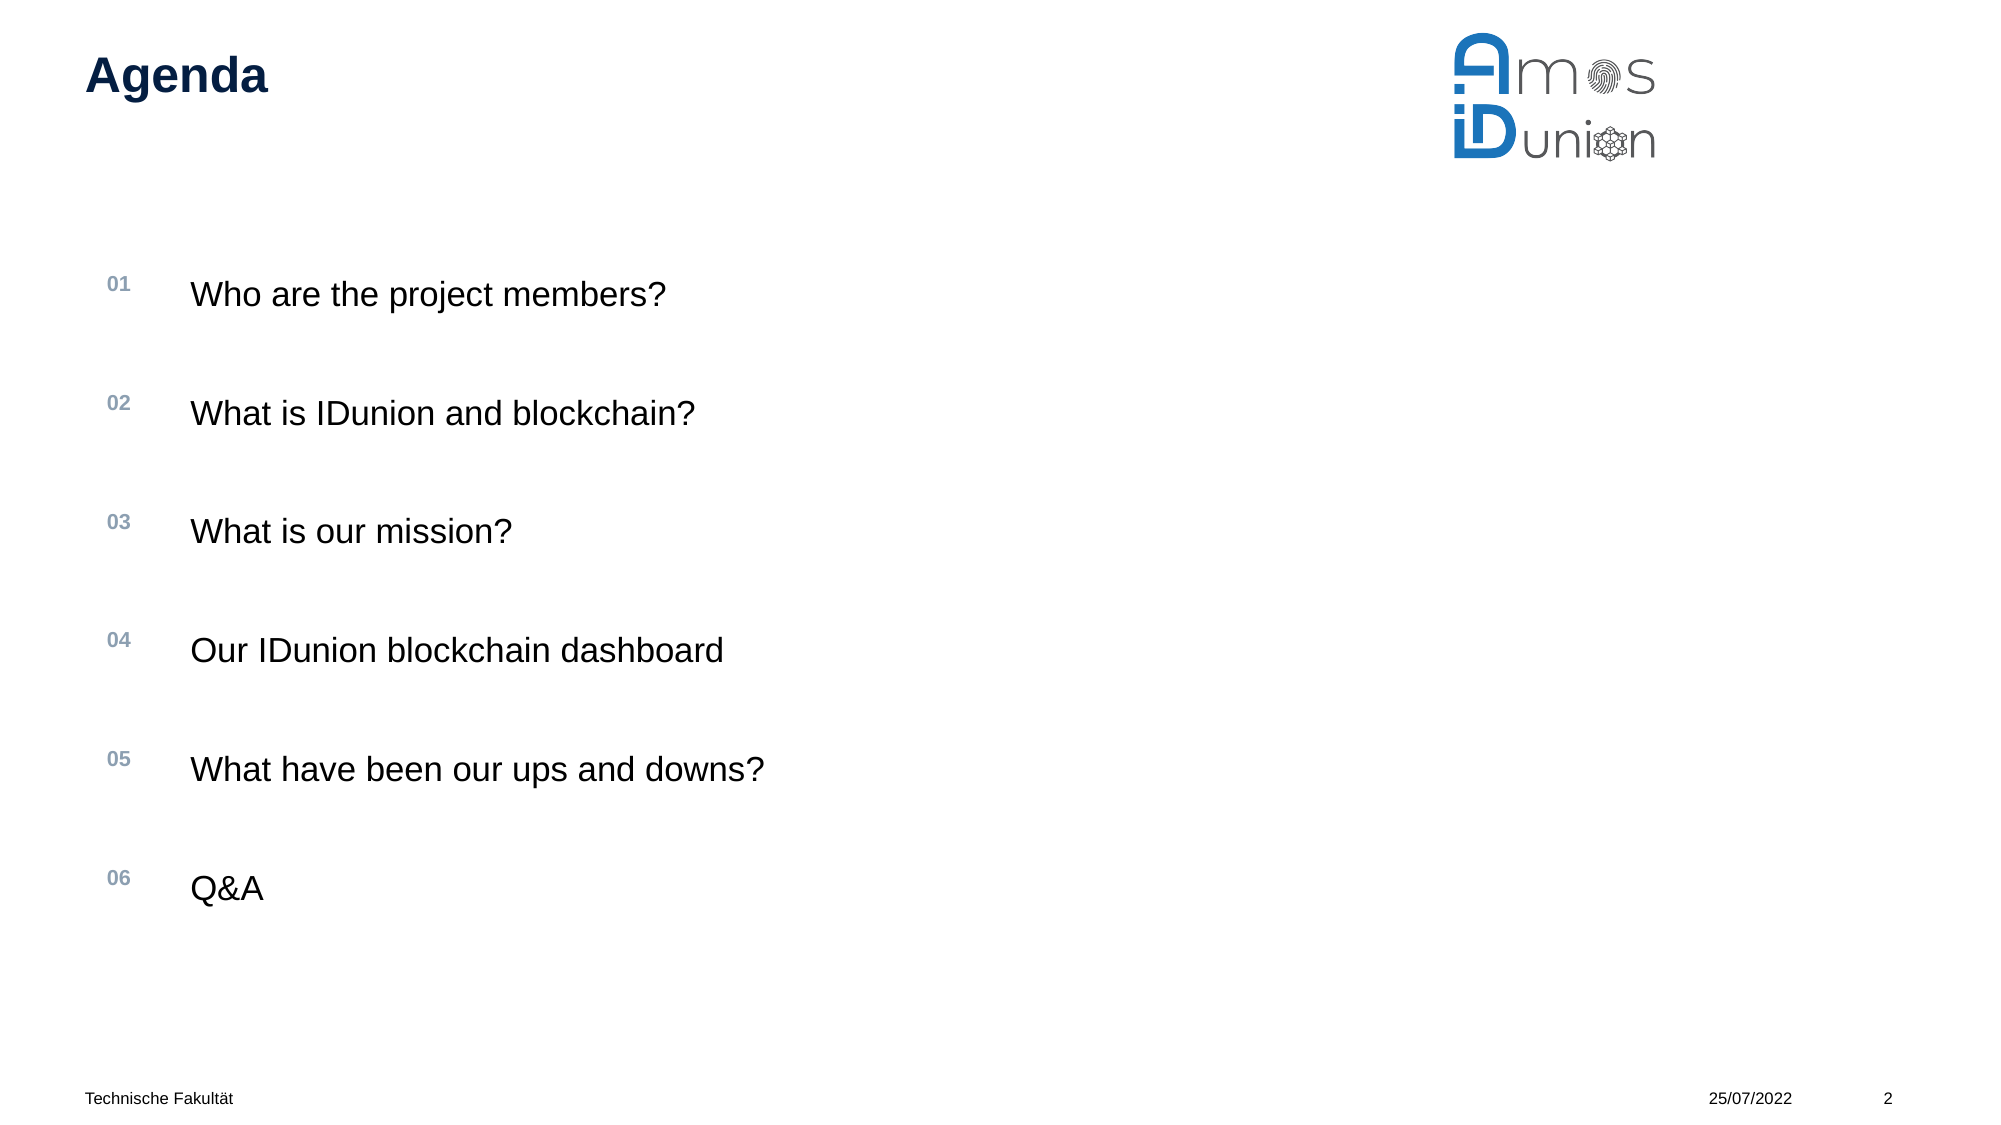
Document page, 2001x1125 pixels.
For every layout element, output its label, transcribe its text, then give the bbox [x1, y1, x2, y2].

list 02 [85, 386, 138, 433]
list Our IDunion blockchain dashboard [155, 623, 983, 670]
list 04 [85, 623, 138, 670]
list Q&A [155, 861, 983, 908]
title Agenda [85, 49, 1208, 104]
list Who are the project members? [155, 267, 983, 314]
list 06 [85, 861, 138, 908]
list 01 [85, 267, 138, 314]
list 05 [85, 742, 138, 789]
list What is IDunion and blockchain? [155, 386, 983, 433]
footer Technische Fakultät [85, 1088, 983, 1109]
list 03 [85, 504, 138, 552]
slide_number 25/07/2022 [1708, 1088, 1849, 1109]
list What is our mission? [155, 504, 983, 552]
slide_number 2 [1883, 1088, 1916, 1109]
picture [1449, 29, 1682, 168]
list What have been our ups and downs? [155, 742, 983, 789]
